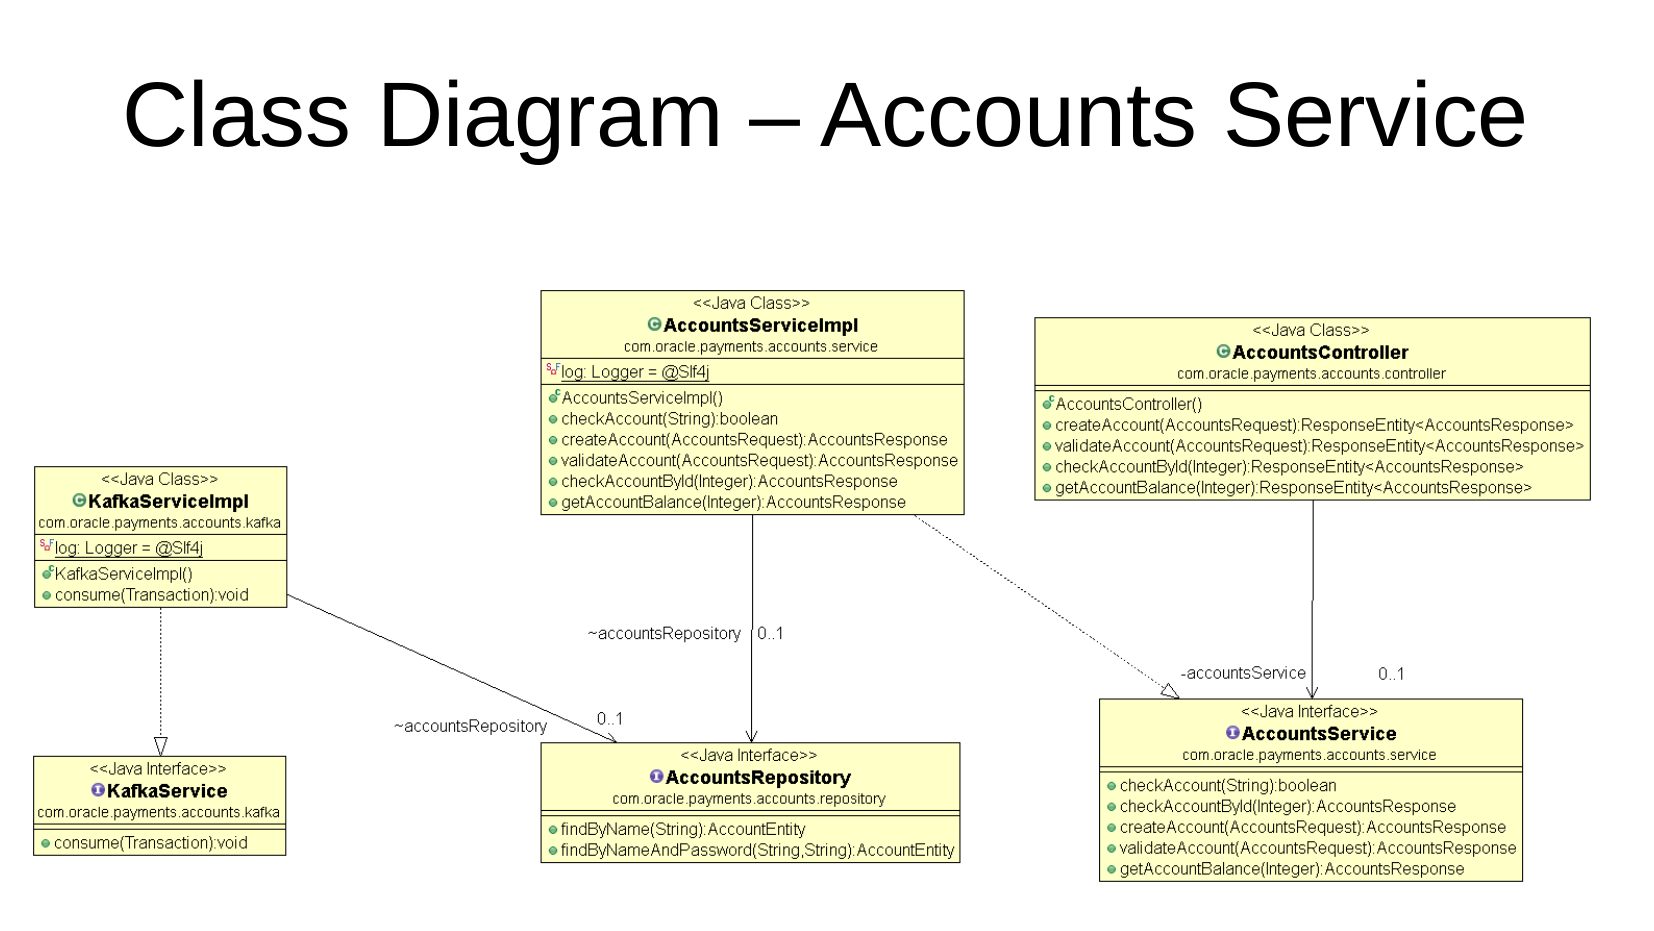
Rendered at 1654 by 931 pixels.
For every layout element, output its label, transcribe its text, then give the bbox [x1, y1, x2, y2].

picture [30, 287, 1594, 886]
title Class Diagram – Accounts Service [82, 37, 1571, 193]
